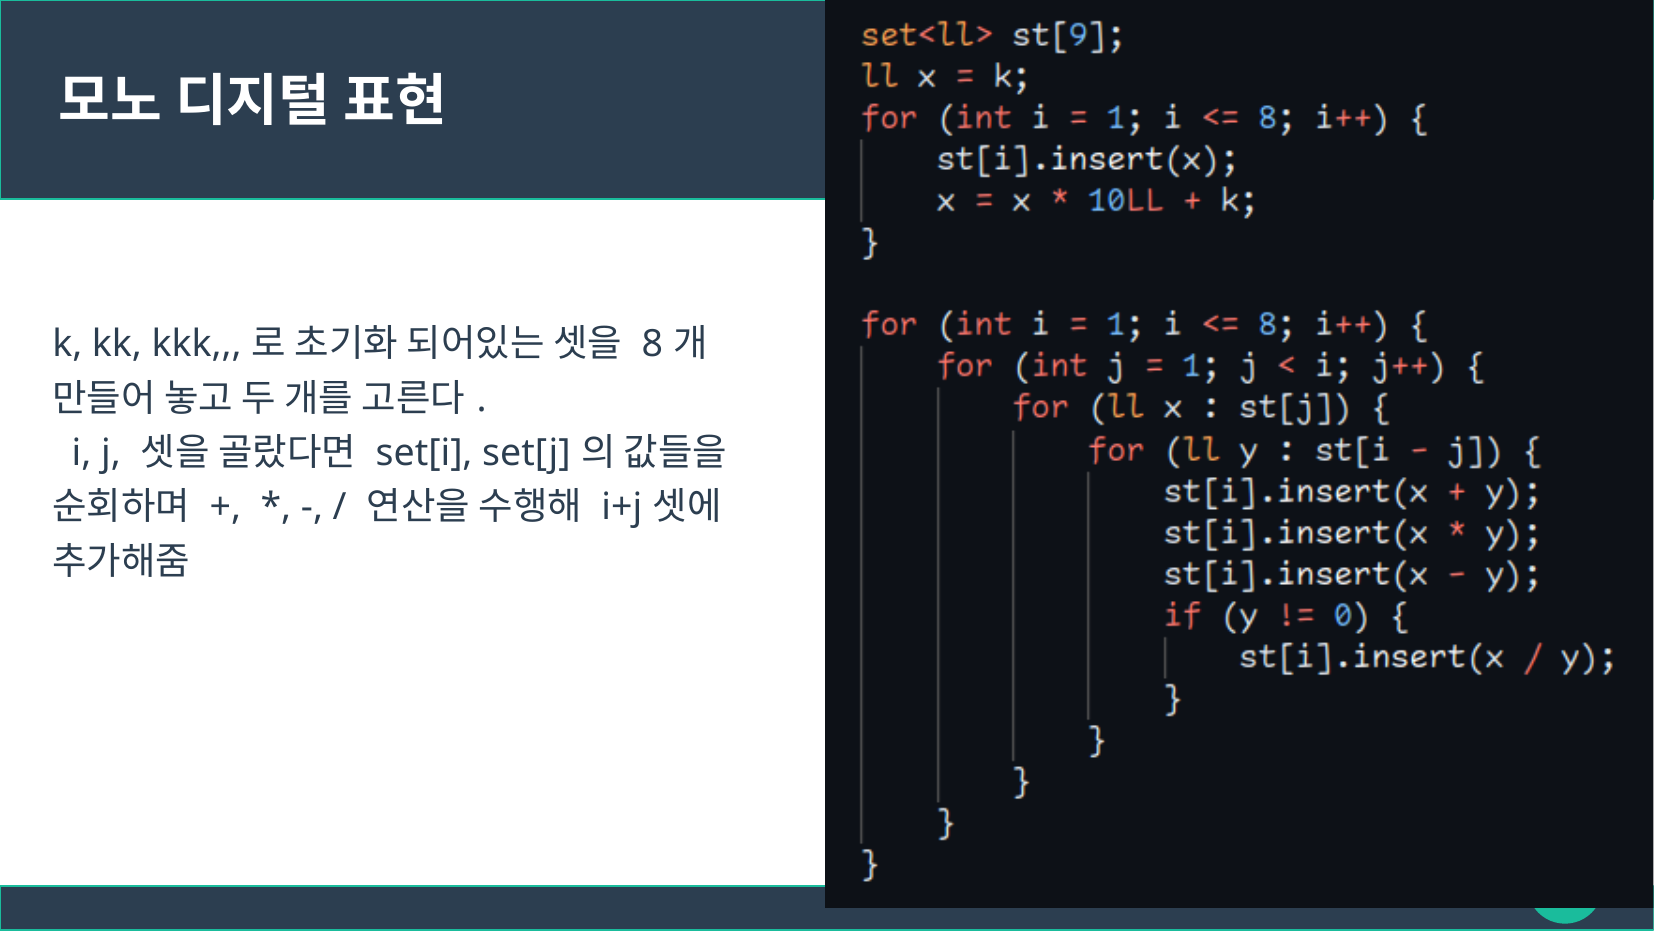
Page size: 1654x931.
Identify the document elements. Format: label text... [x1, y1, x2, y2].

title 모노 디지털 표현 [59, 37, 825, 156]
picture [825, 0, 1654, 908]
text_box k, kk, kkk,,,로 초기화 되어있는 셋을 8개 만들어 놓고 두 개를 고른다. i, j, 셋을 골랐다면 set[i], set[j]의 값들을 순회하며 +, *, -, / 연산을 수행해 i+j셋에 추가해줌 [37, 305, 810, 713]
